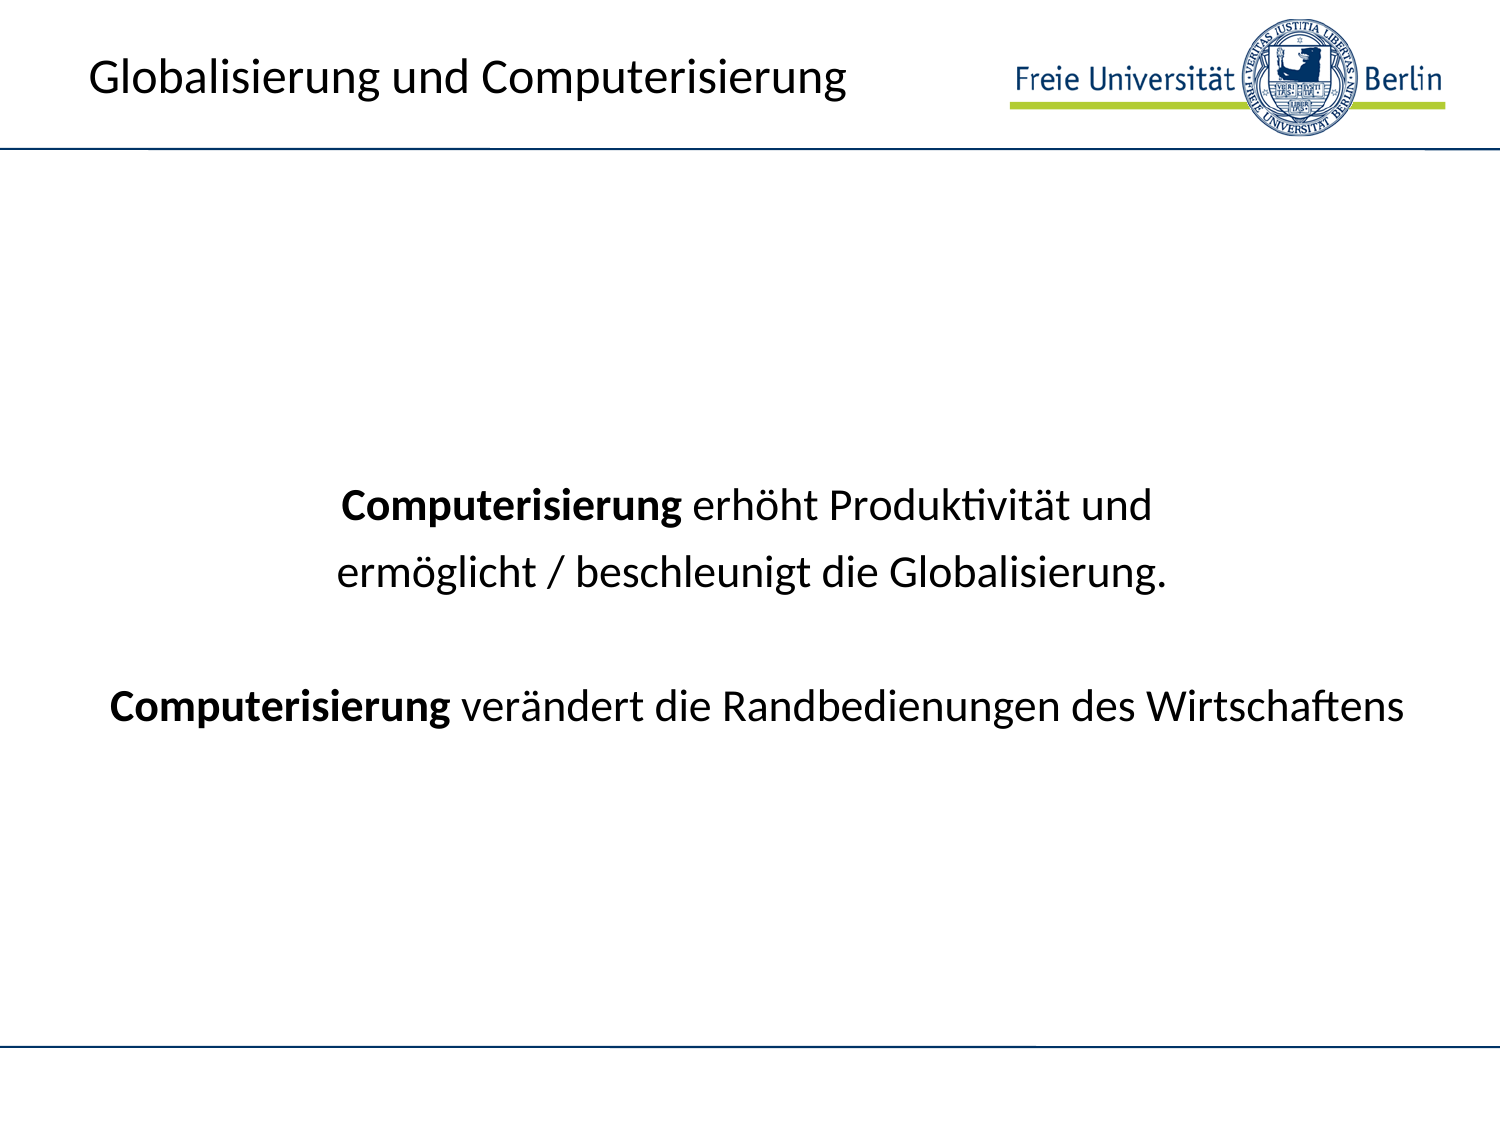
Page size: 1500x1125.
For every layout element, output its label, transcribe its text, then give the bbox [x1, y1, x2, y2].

picture [1009, 19, 1446, 137]
list Computerisierung erhöht Produktivität und ermöglicht / beschleunigt die Globalisierung. Computerisierung verändert die Randbedienungen des Wirtschaftens [88, 206, 1417, 1033]
title Globalisierung und Computerisierung [88, 12, 974, 135]
